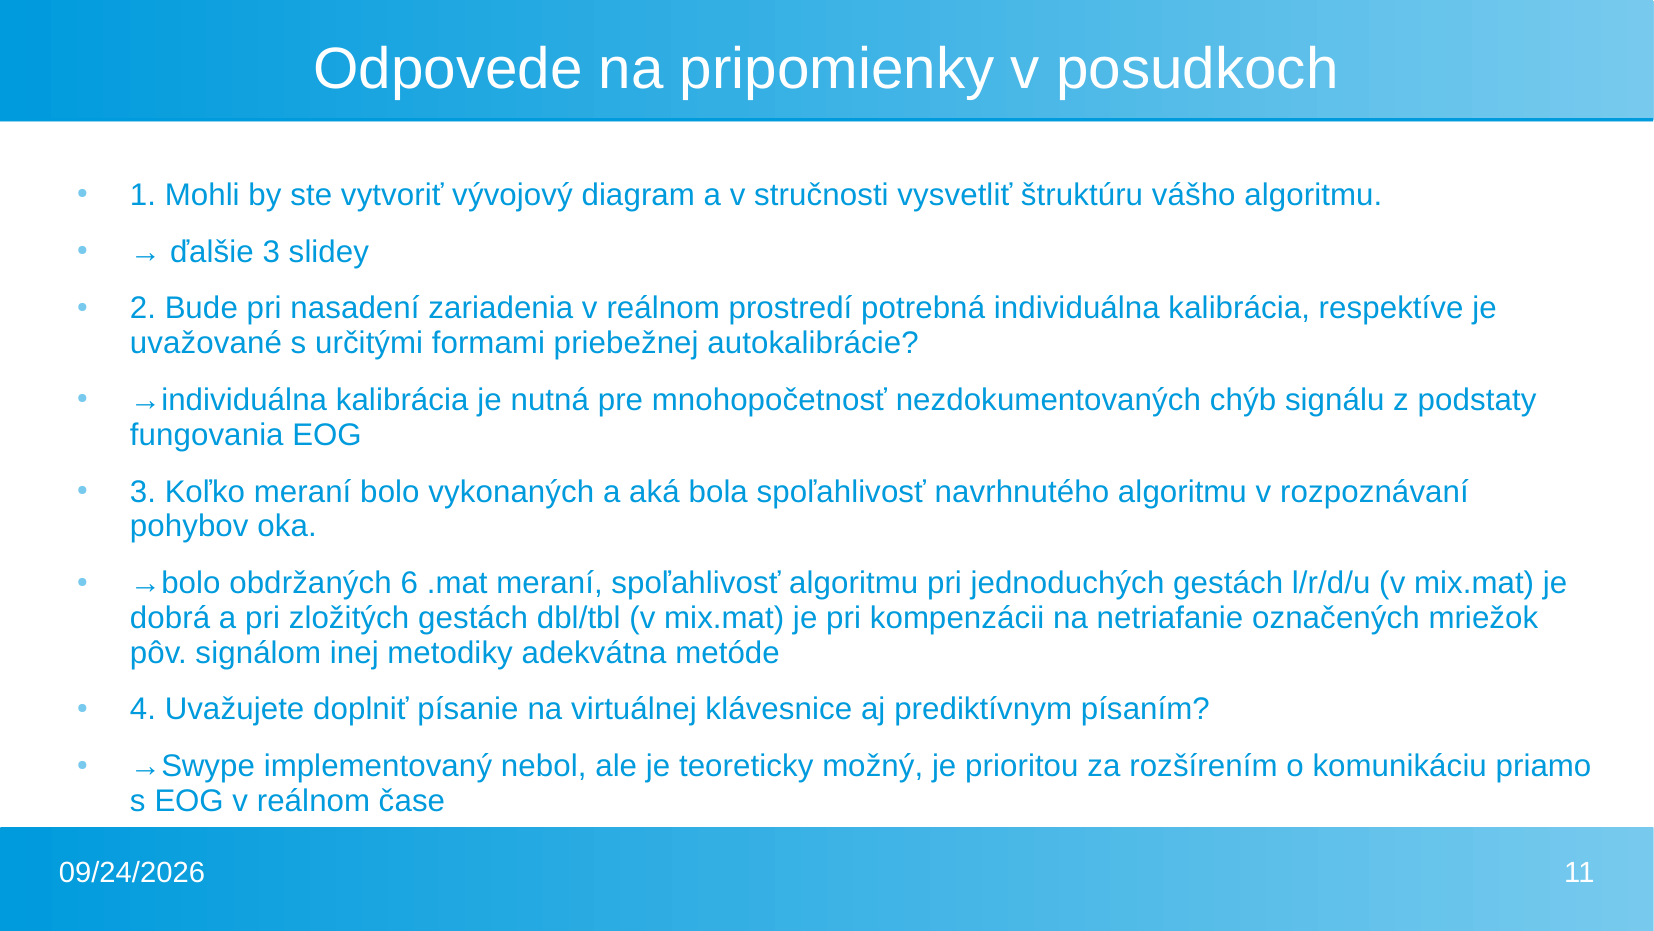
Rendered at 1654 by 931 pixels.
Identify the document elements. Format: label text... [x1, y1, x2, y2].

title Odpovede na pripomienky v posudkoch [59, 29, 1595, 108]
list 1. Mohli by ste vytvoriť vývojový diagram a v stručnosti vysvetliť štruktúru vášho algoritmu. → ďalšie 3 slidey 2. Bude pri nasadení zariadenia v reálnom prostredí potrebná individuálna kalibrácia, respektíve je uvažované s určitými formami priebežnej autokalibrácie? →individuálna kalibrácia je nutná pre mnohopočetnosť nezdokumentovaných chýb signálu z podstaty fungovania EOG 3. Koľko meraní bolo vykonaných a aká bola spoľahlivosť navrhnutého algoritmu v rozpoznávaní pohybov oka. →bolo obdržaných 6 .mat meraní, spoľahlivosť algoritmu pri jednoduchých gestách l/r/d/u (v mix.mat) je dobrá a pri zložitých gestách dbl/tbl (v mix.mat) je pri kompenzácii na netriafanie označených mriežok pôv. signálom inej metodiky adekvátna metóde 4. Uvažujete doplniť písanie na virtuálnej klávesnice aj prediktívnym písaním? →Swype implementovaný nebol, ale je teoreticky možný, je prioritou za rozšírením o komunikáciu priamo s EOG v reálnom čase [59, 177, 1595, 826]
